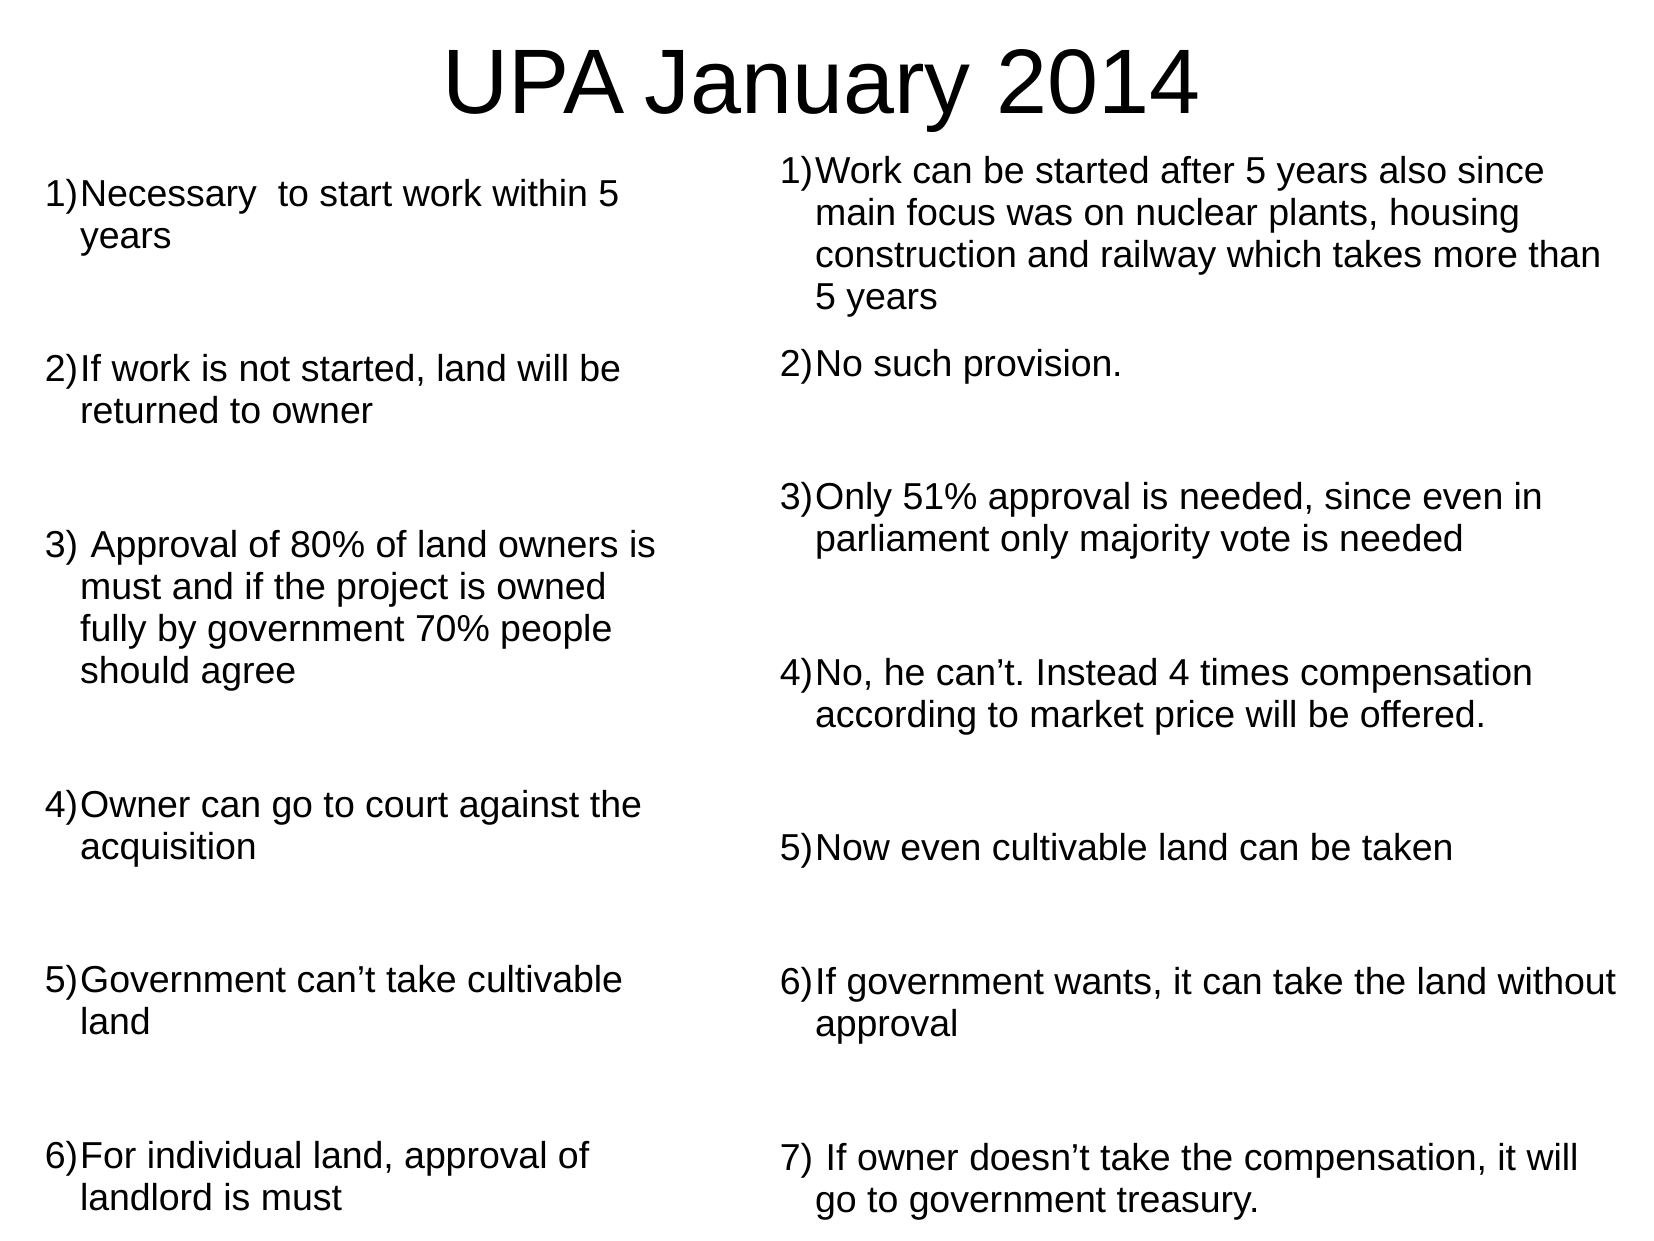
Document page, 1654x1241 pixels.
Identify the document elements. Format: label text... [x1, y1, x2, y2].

text_box Work can be started after 5 years also since main focus was on nuclear plants, housing construction and railway which takes more than 5 years No such provision. Only 51% approval is needed, since even in parliament only majority vote is needed No, he can’t. Instead 4 times compensation according to market price will be offered. Now even cultivable land can be taken If government wants, it can take the land without approval If owner doesn’t take the compensation, it will go to government treasury. [765, 142, 1636, 1241]
text_box Necessary to start work within 5 years If work is not started, land will be returned to owner Approval of 80% of land owners is must and if the project is owned fully by government 70% people should agree Owner can go to court against the acquisition Government can’t take cultivable land For individual land, approval of landlord is must [30, 165, 691, 1241]
title UPA January 2014 [60, 30, 1549, 236]
